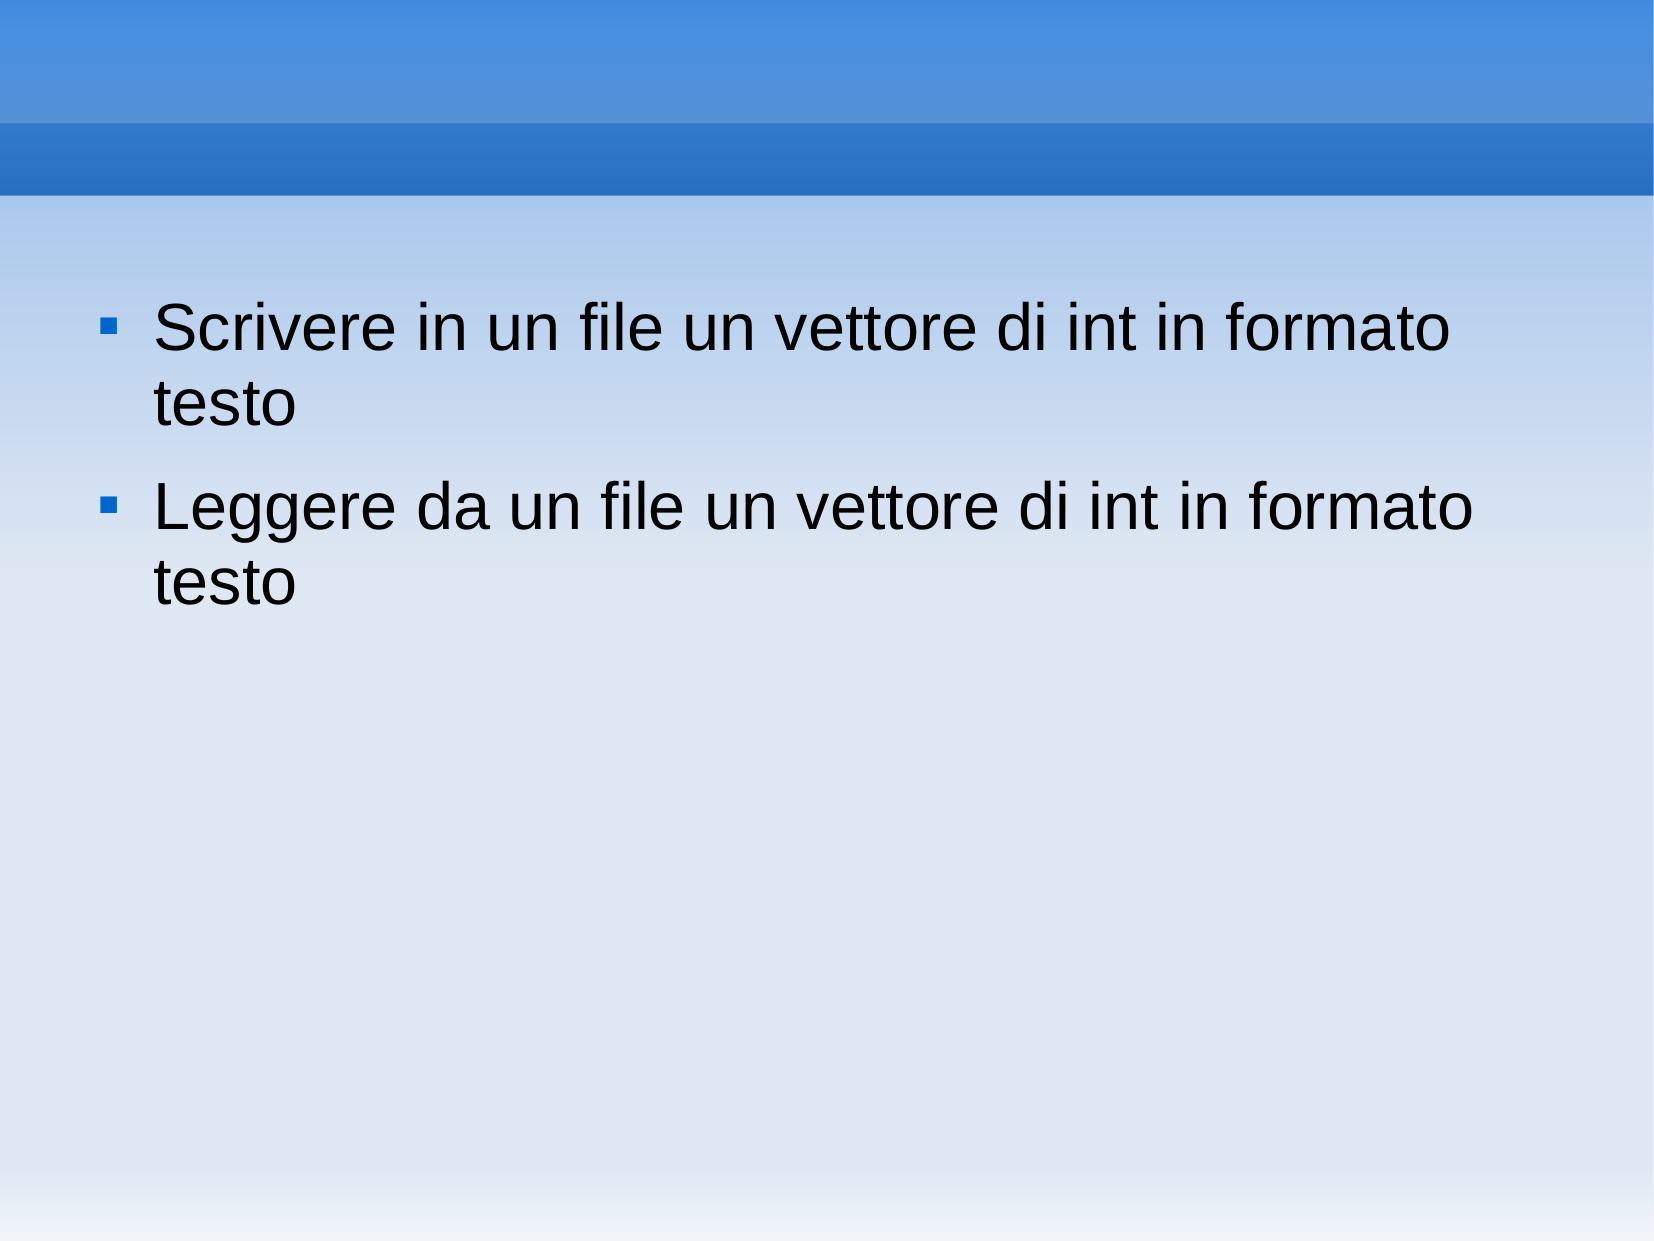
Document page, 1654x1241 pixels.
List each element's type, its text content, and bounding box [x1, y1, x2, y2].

list Scrivere in un file un vettore di int in formato testo Leggere da un file un vettore di int in formato testo [82, 290, 1571, 1109]
picture [0, 0, 1654, 1241]
